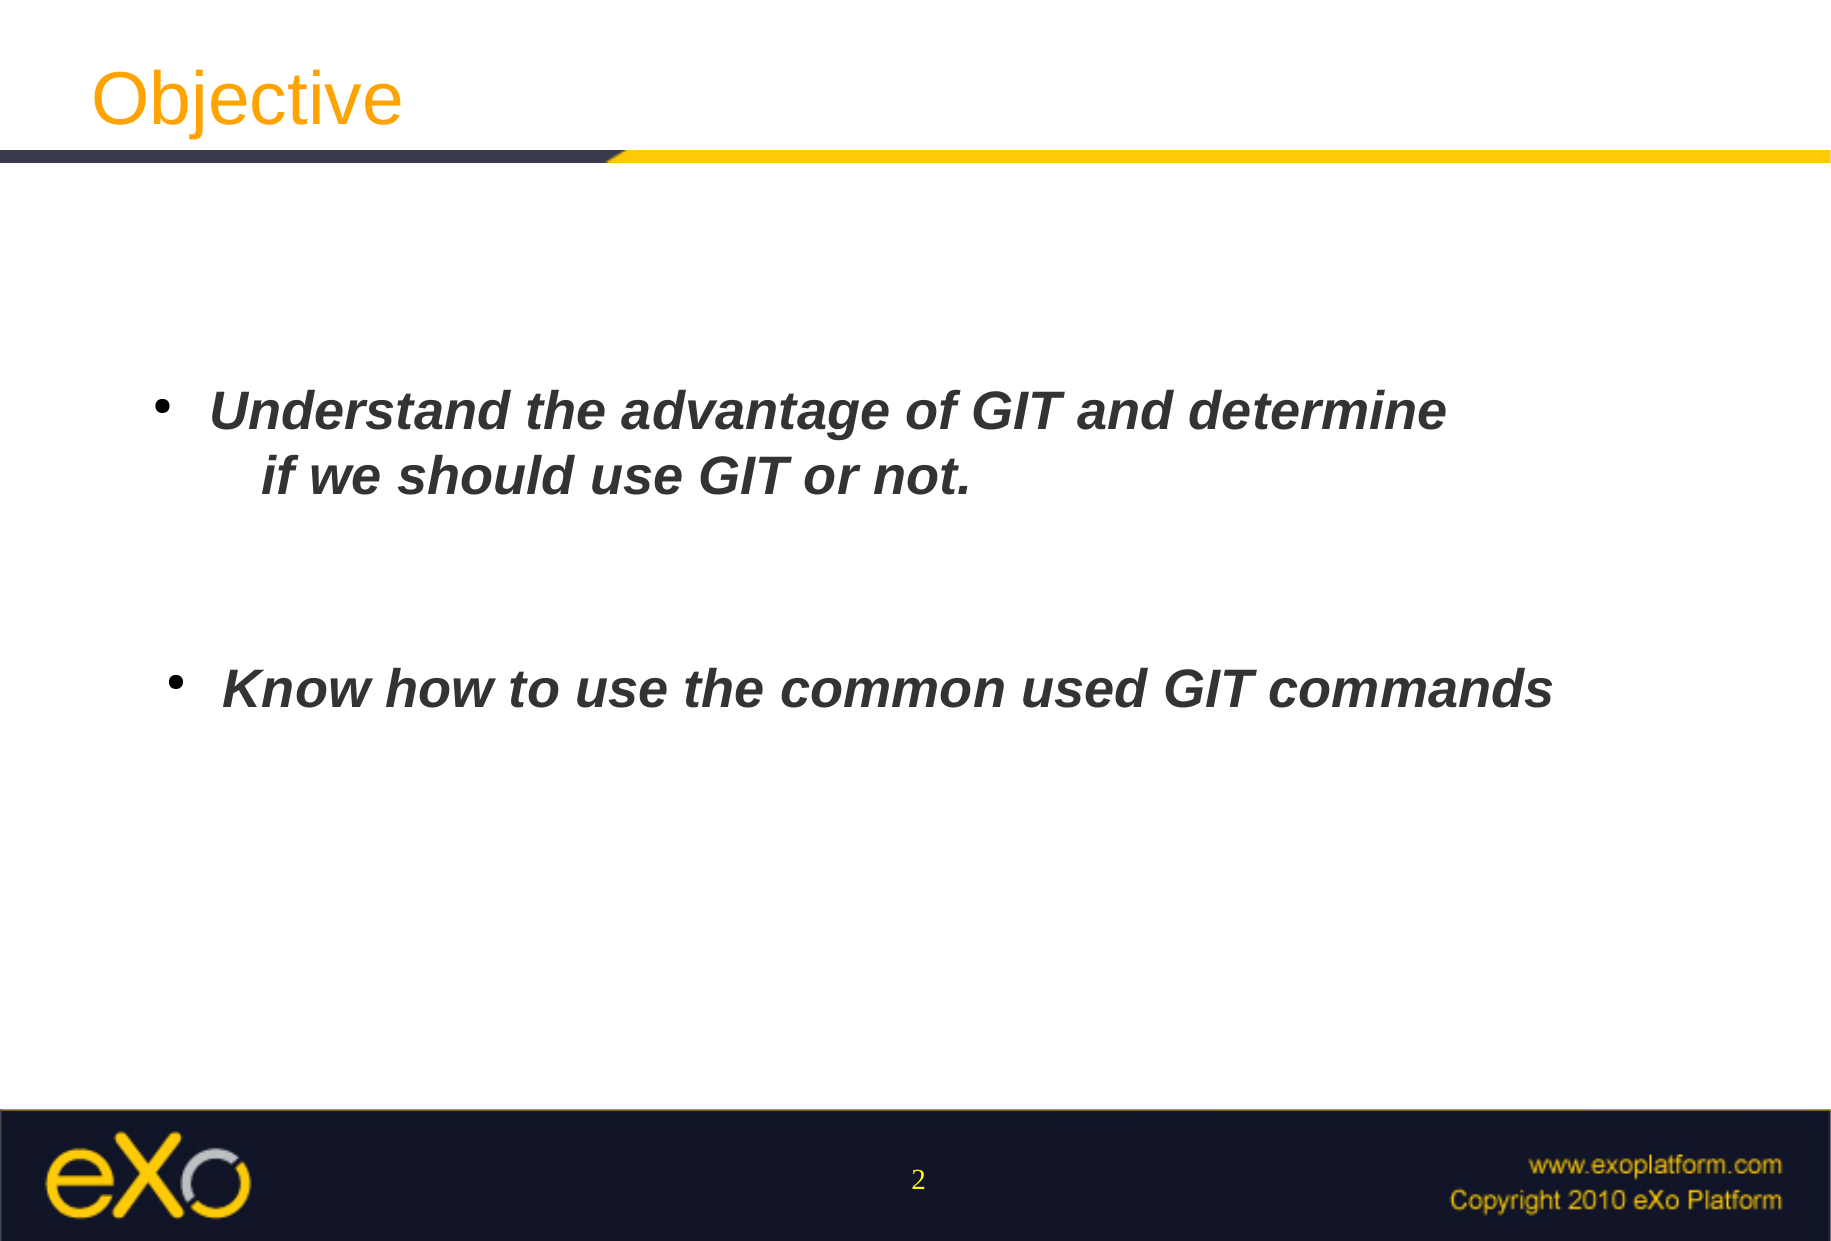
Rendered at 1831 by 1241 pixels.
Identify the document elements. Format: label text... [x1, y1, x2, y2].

list Know how to use the common used GIT commands [166, 672, 1763, 788]
list Understand the advantage of GIT and determine if we should use GIT or not. [150, 375, 1463, 526]
picture [0, 1109, 1831, 1241]
picture [0, 150, 1831, 163]
text_box Objective [91, 49, 1740, 151]
